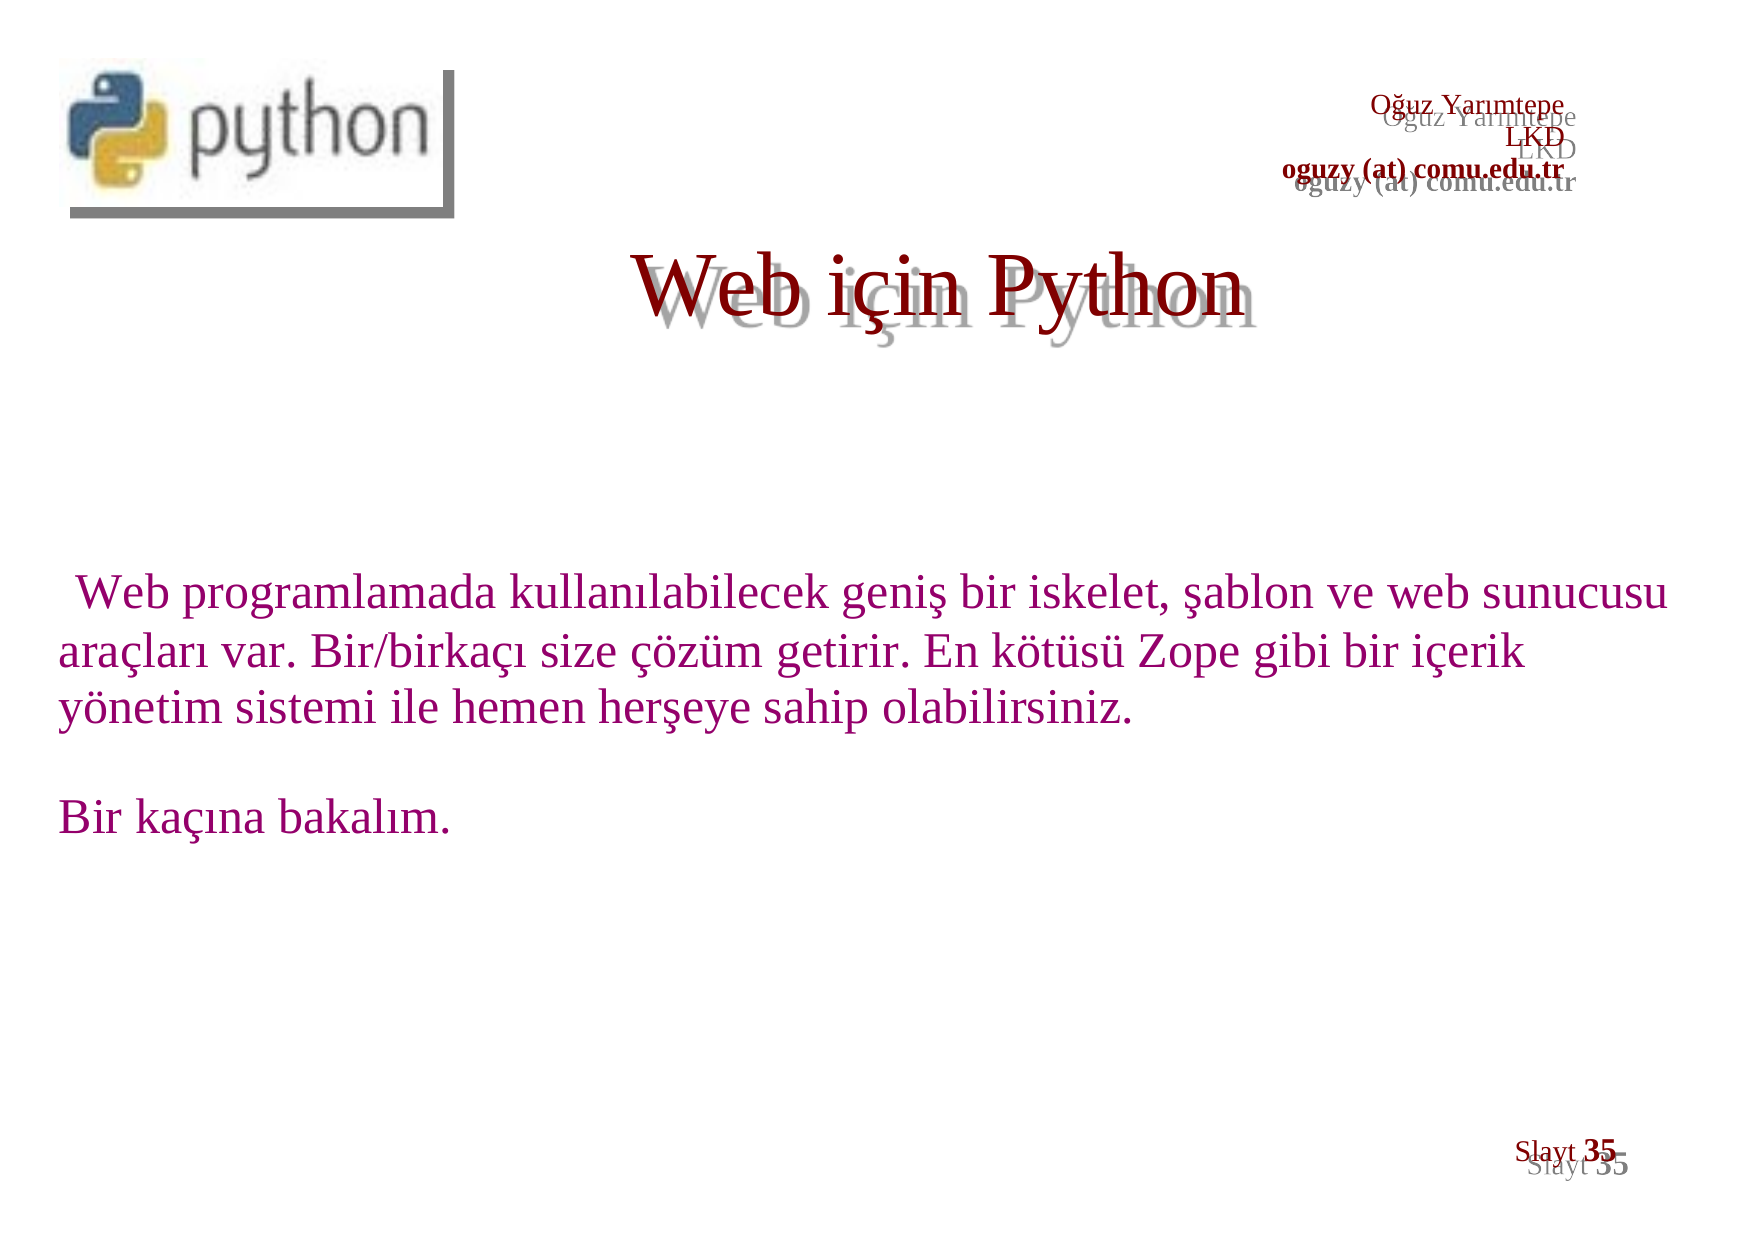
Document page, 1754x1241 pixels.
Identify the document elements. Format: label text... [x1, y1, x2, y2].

title Web için Python [194, 214, 1684, 355]
subtitle Web programlamada kullanılabilecek geniş bir iskelet, şablon ve web sunucusu araçları var. Bir/birkaçı size çözüm getirir. En kötüsü Zope gibi bir içerik yönetim sistemi ile hemen herşeye sahip olabilirsiniz. Bir kaçına bakalım. [59, 360, 1695, 1034]
picture [59, 58, 443, 207]
